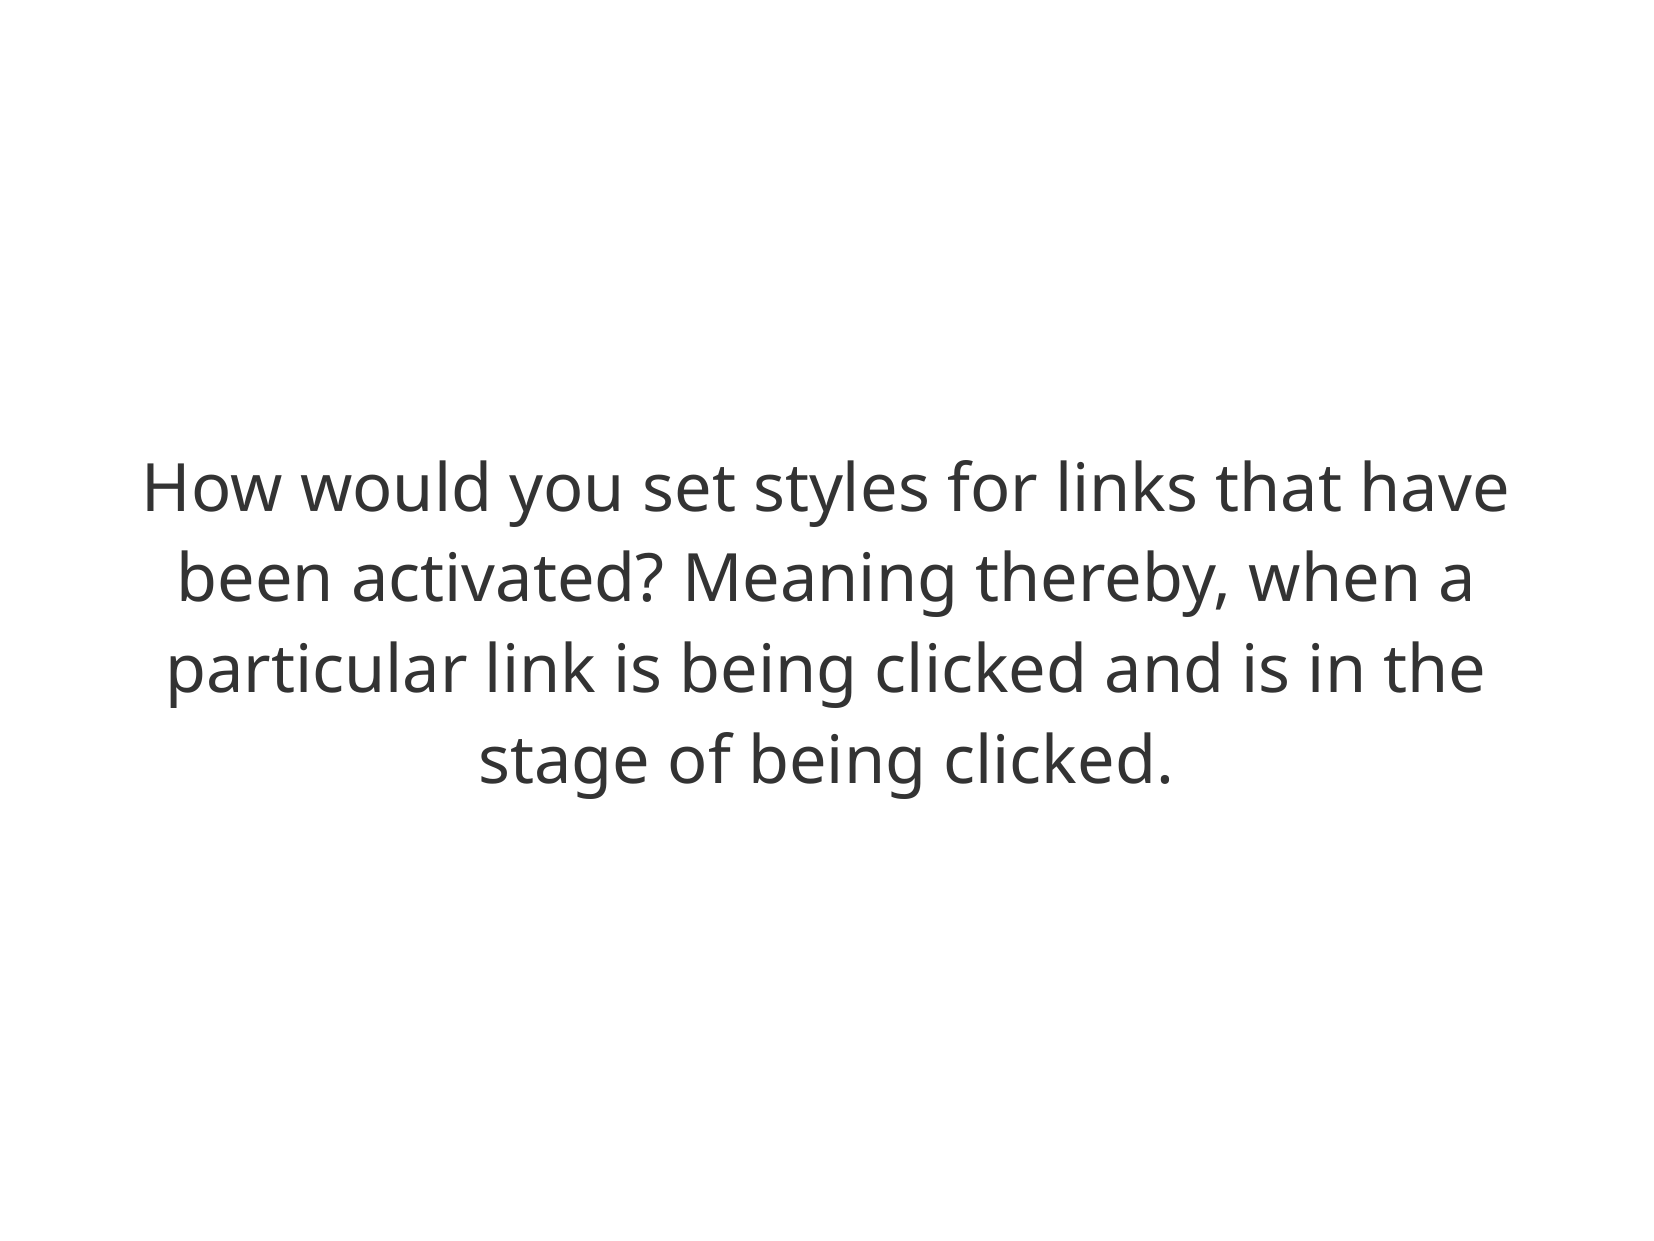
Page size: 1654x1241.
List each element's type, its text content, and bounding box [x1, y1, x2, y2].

subtitle How would you set styles for links that have been activated? Meaning thereby, when a particular link is being clicked and is in the stage of being clicked. [82, 49, 1571, 1193]
